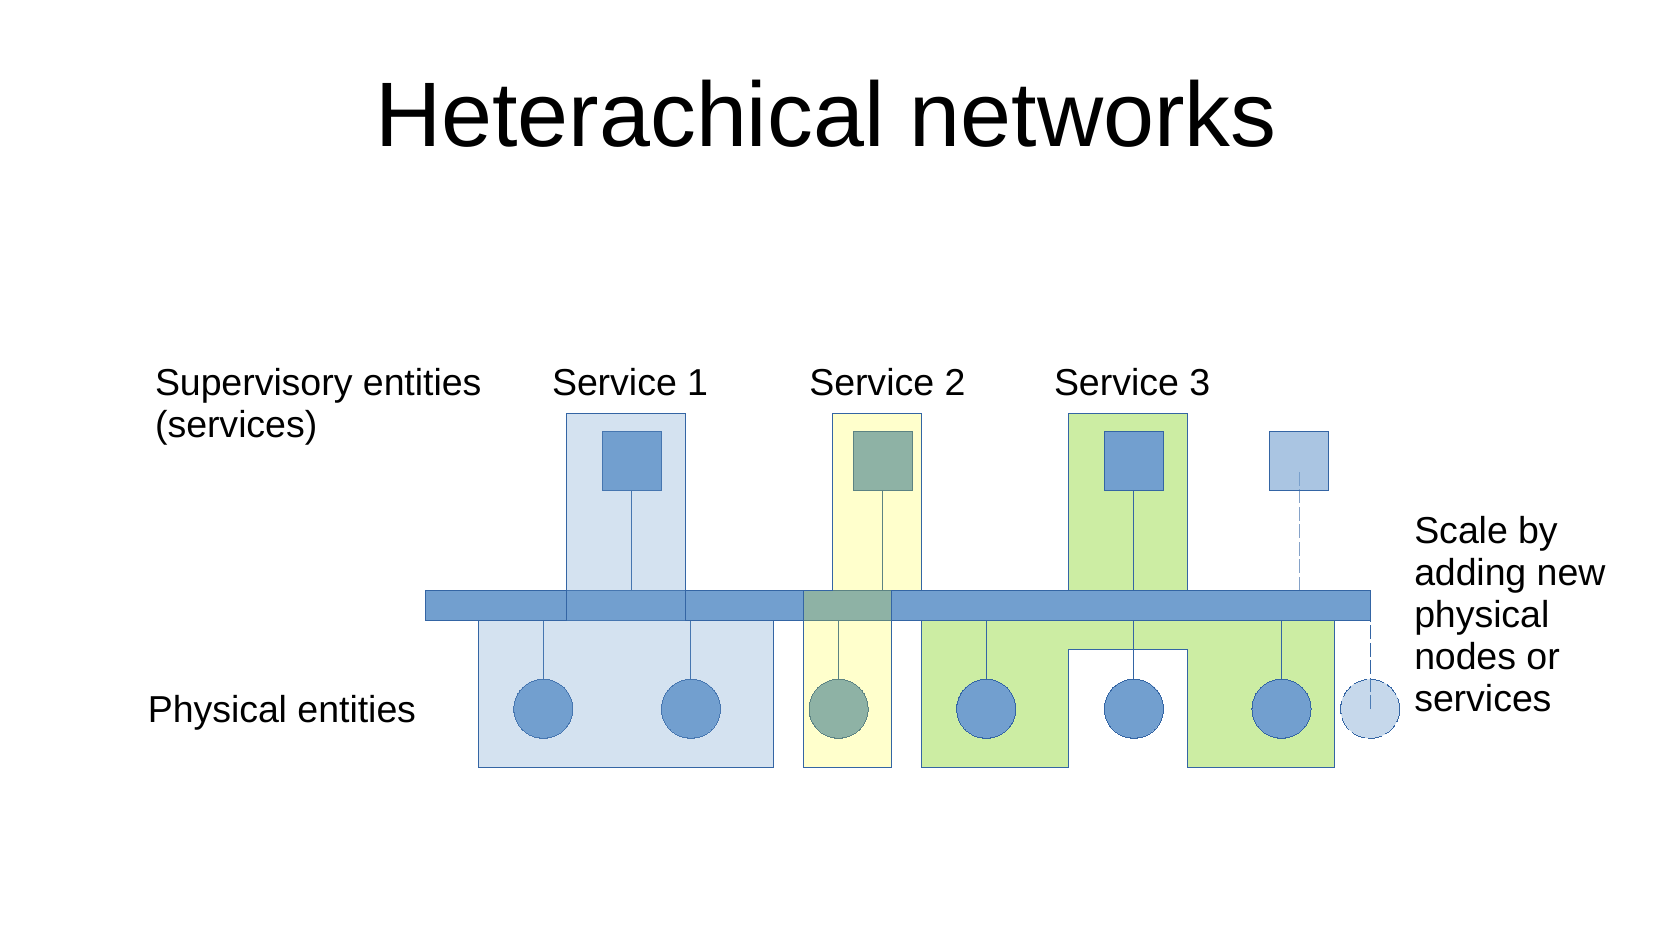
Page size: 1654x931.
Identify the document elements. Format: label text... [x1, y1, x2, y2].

text_box [1269, 431, 1329, 491]
text_box [1340, 679, 1399, 739]
title Heterachical networks [82, 37, 1571, 193]
text_box Scale by adding new physical nodes or services [1399, 501, 1625, 727]
text_box Service 3 [1039, 354, 1226, 412]
text_box Service 1 [537, 354, 724, 412]
text_box Physical entities [133, 681, 432, 739]
text_box [425, 413, 1371, 768]
text_box [1104, 679, 1164, 739]
text_box Supervisory entities (services) [140, 354, 507, 454]
text_box Service 2 [794, 354, 981, 412]
